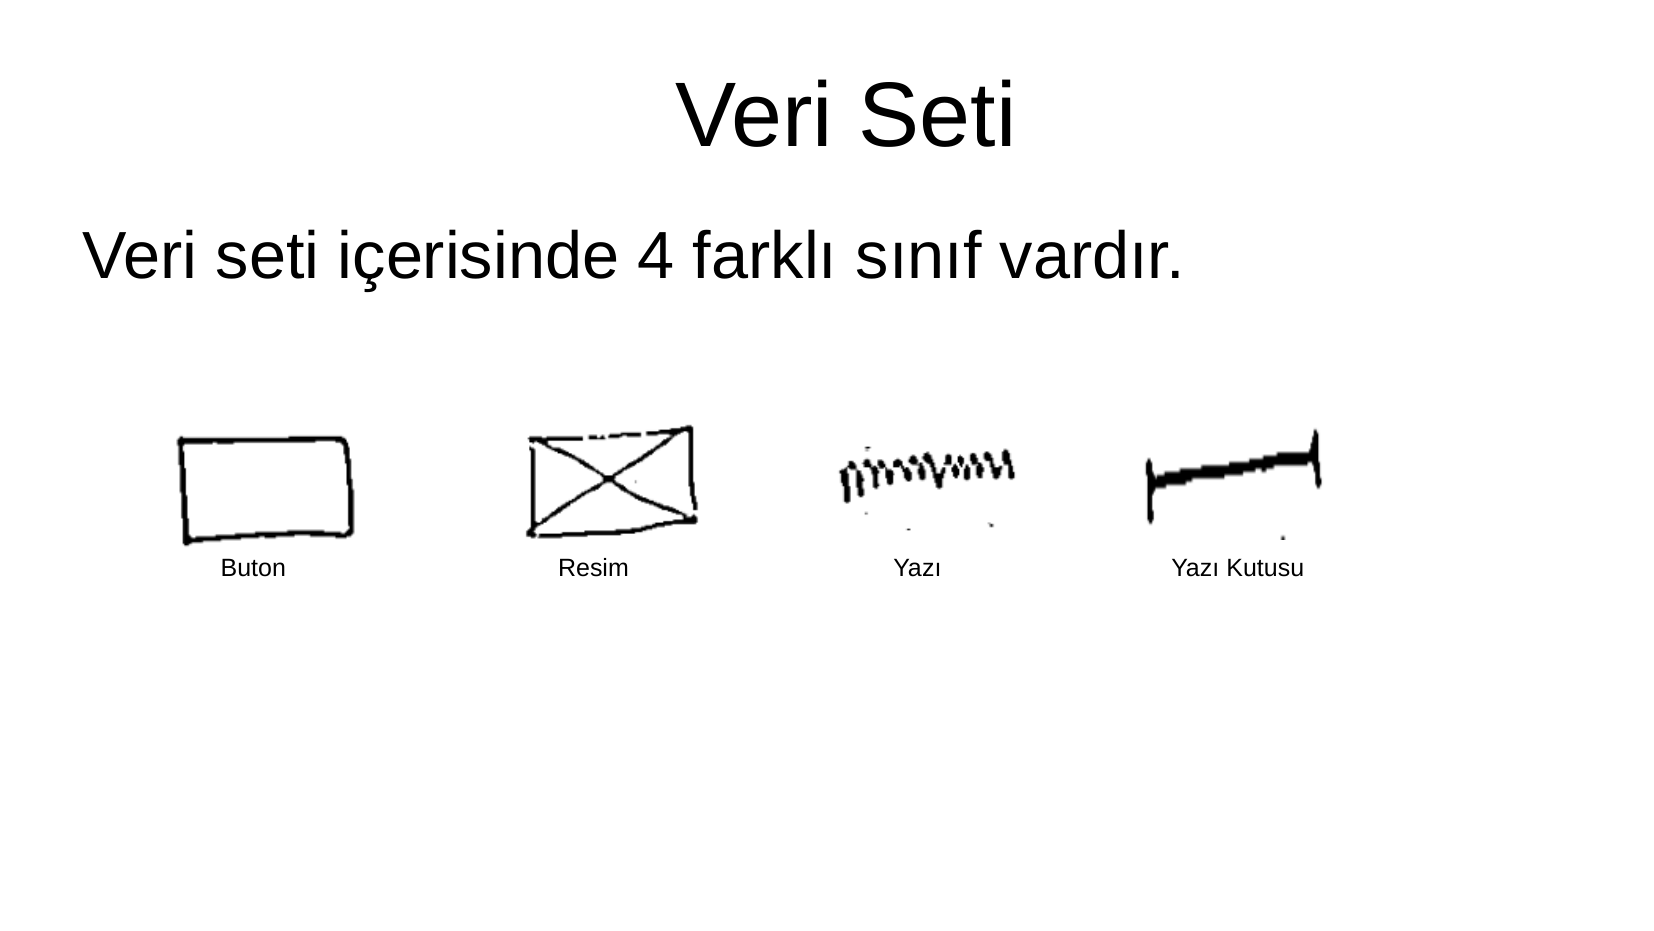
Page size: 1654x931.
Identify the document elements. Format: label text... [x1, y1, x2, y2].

title Veri Seti [101, 37, 1591, 193]
picture [517, 419, 706, 545]
picture [832, 414, 1021, 541]
picture [172, 429, 361, 556]
picture [1140, 414, 1328, 541]
list Veri seti içerisinde 4 farklı sınıf vardır. Buton Resim Yazı Yazı Kutusu [82, 217, 1571, 758]
